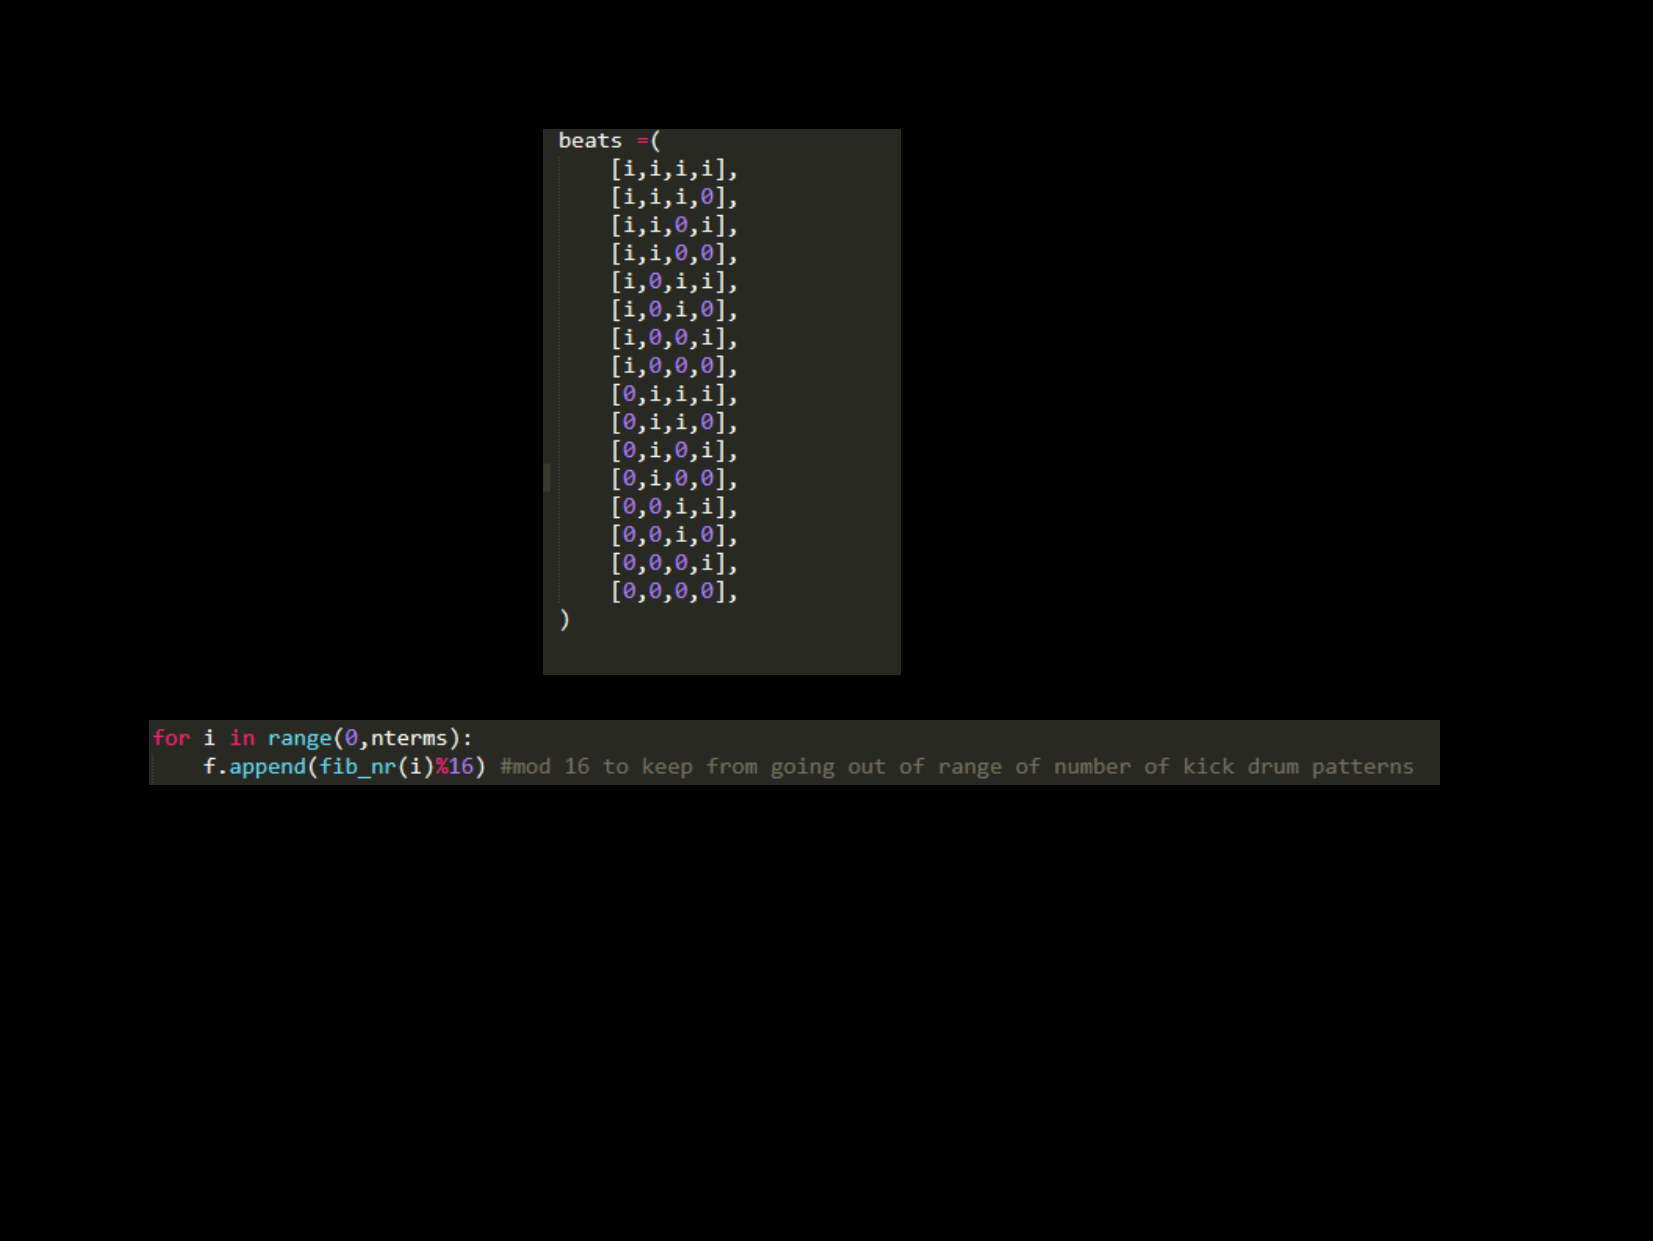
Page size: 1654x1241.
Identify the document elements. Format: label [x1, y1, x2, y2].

picture [149, 720, 1440, 785]
picture [543, 129, 901, 676]
